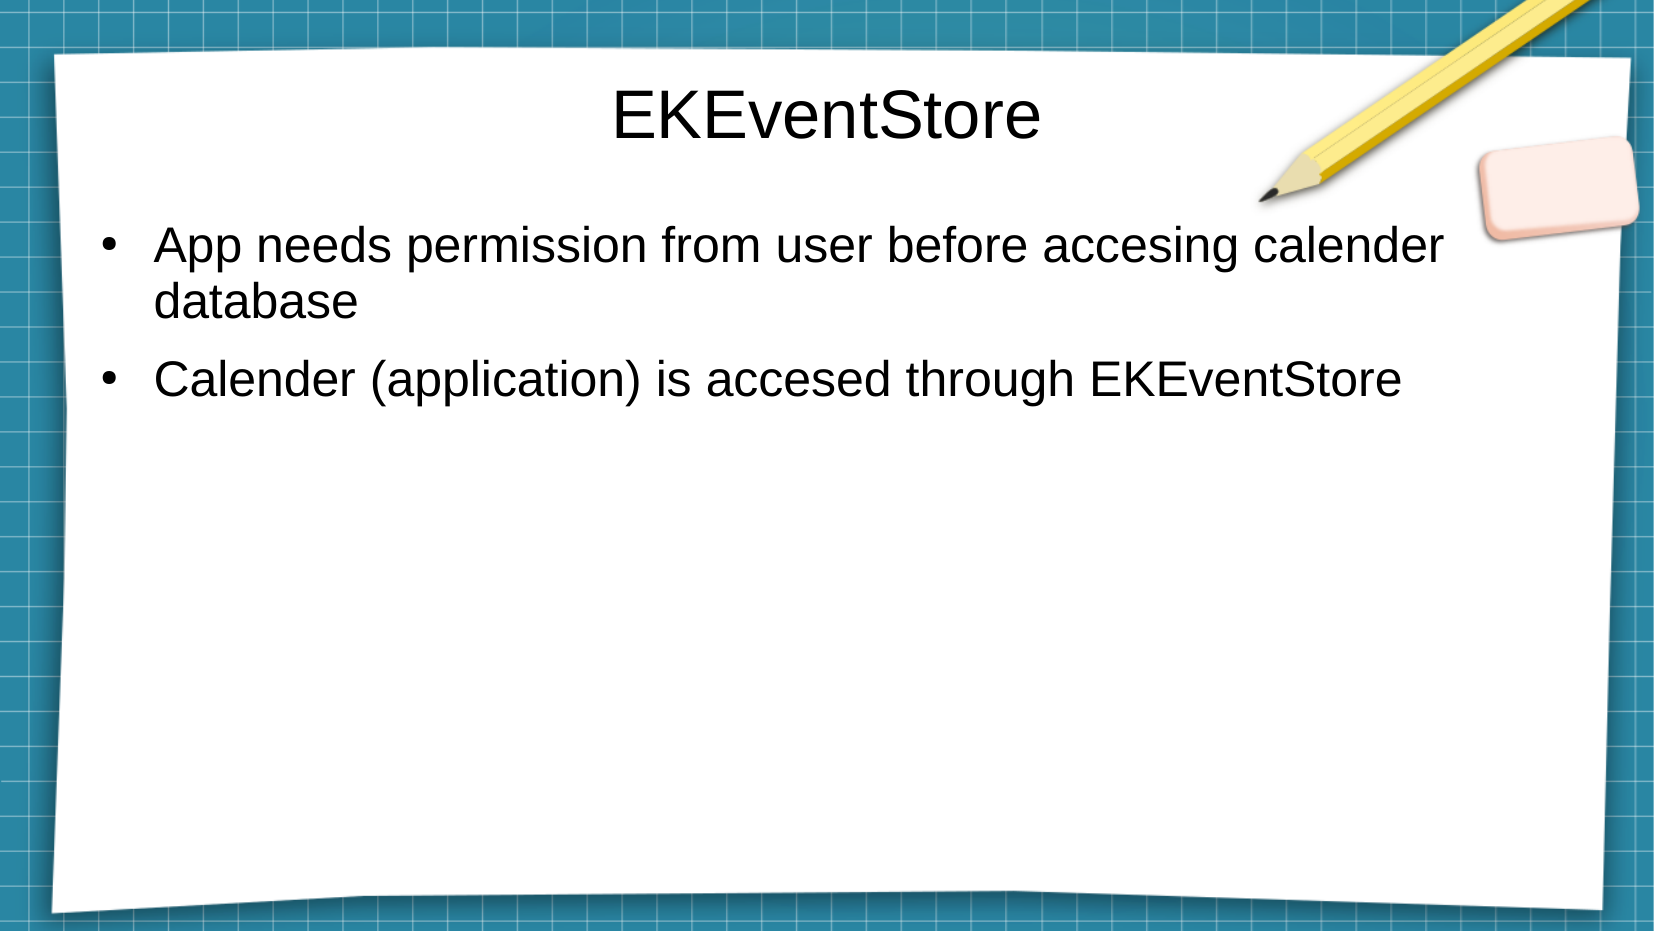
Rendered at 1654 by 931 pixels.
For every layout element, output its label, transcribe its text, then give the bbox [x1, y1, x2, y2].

title EKEventStore [82, 37, 1571, 193]
picture [0, 0, 1654, 931]
list App needs permission from user before accesing calender database Calender (application) is accesed through EKEventStore [82, 217, 1571, 758]
